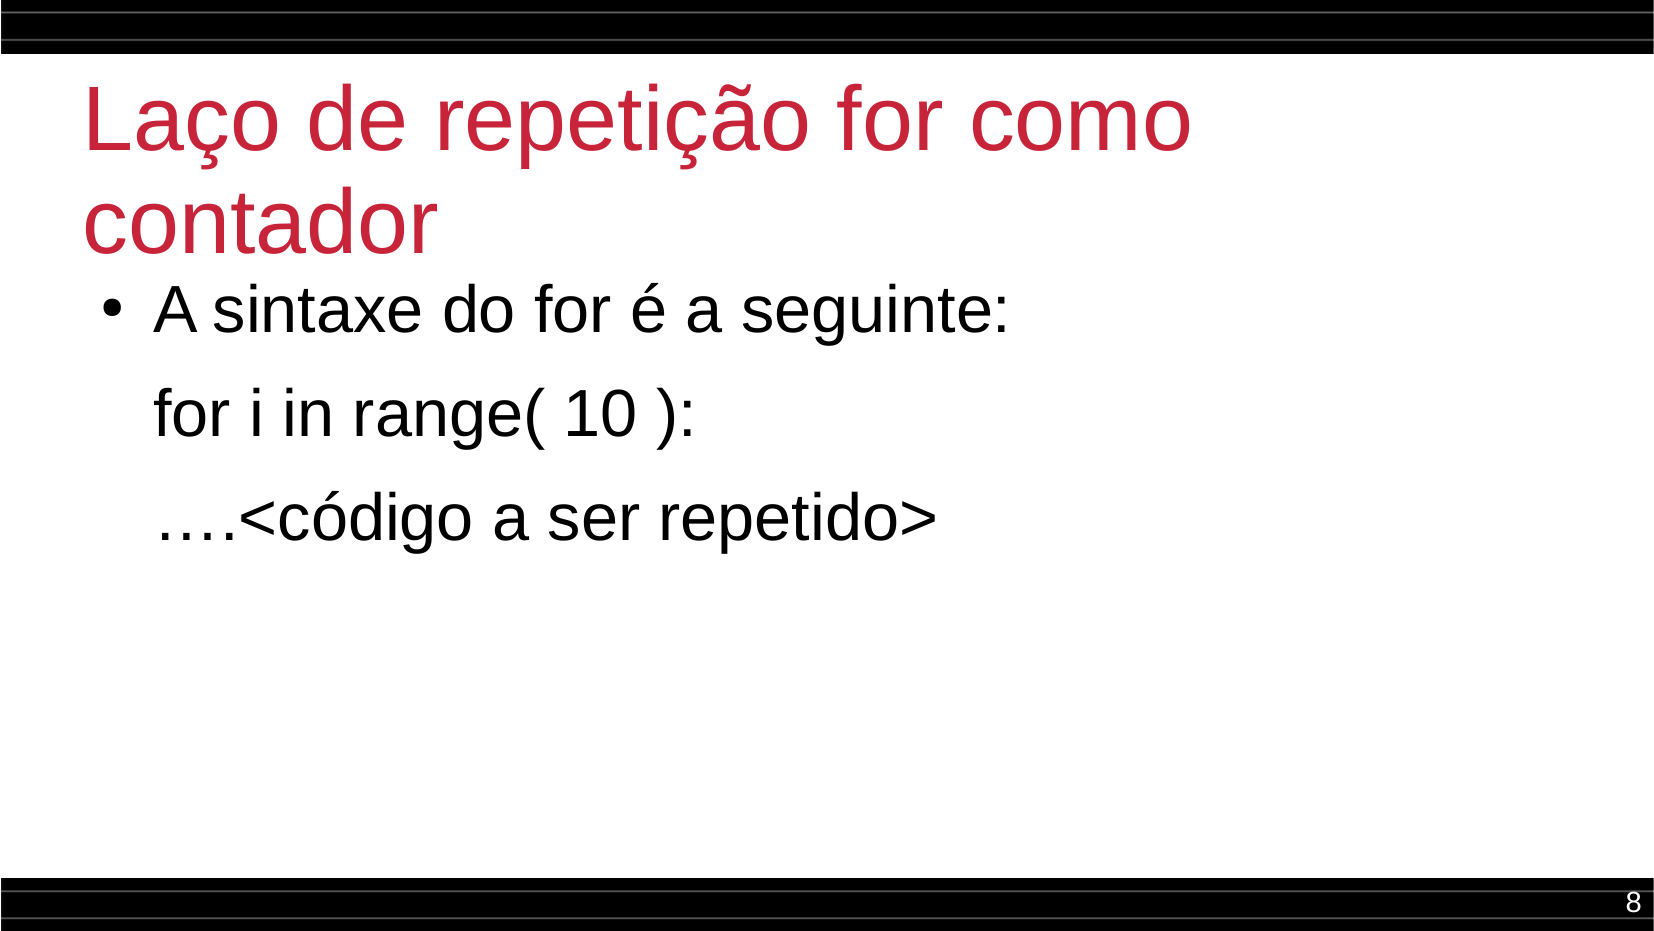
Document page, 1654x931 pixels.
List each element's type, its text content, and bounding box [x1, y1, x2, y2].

title Laço de repetição for como contador [82, 67, 1571, 271]
picture [1, 0, 1654, 54]
list A sintaxe do for é a seguinte: for i in range( 10 ): ….<código a ser repetido> [82, 271, 1571, 758]
picture [1, 878, 1654, 931]
